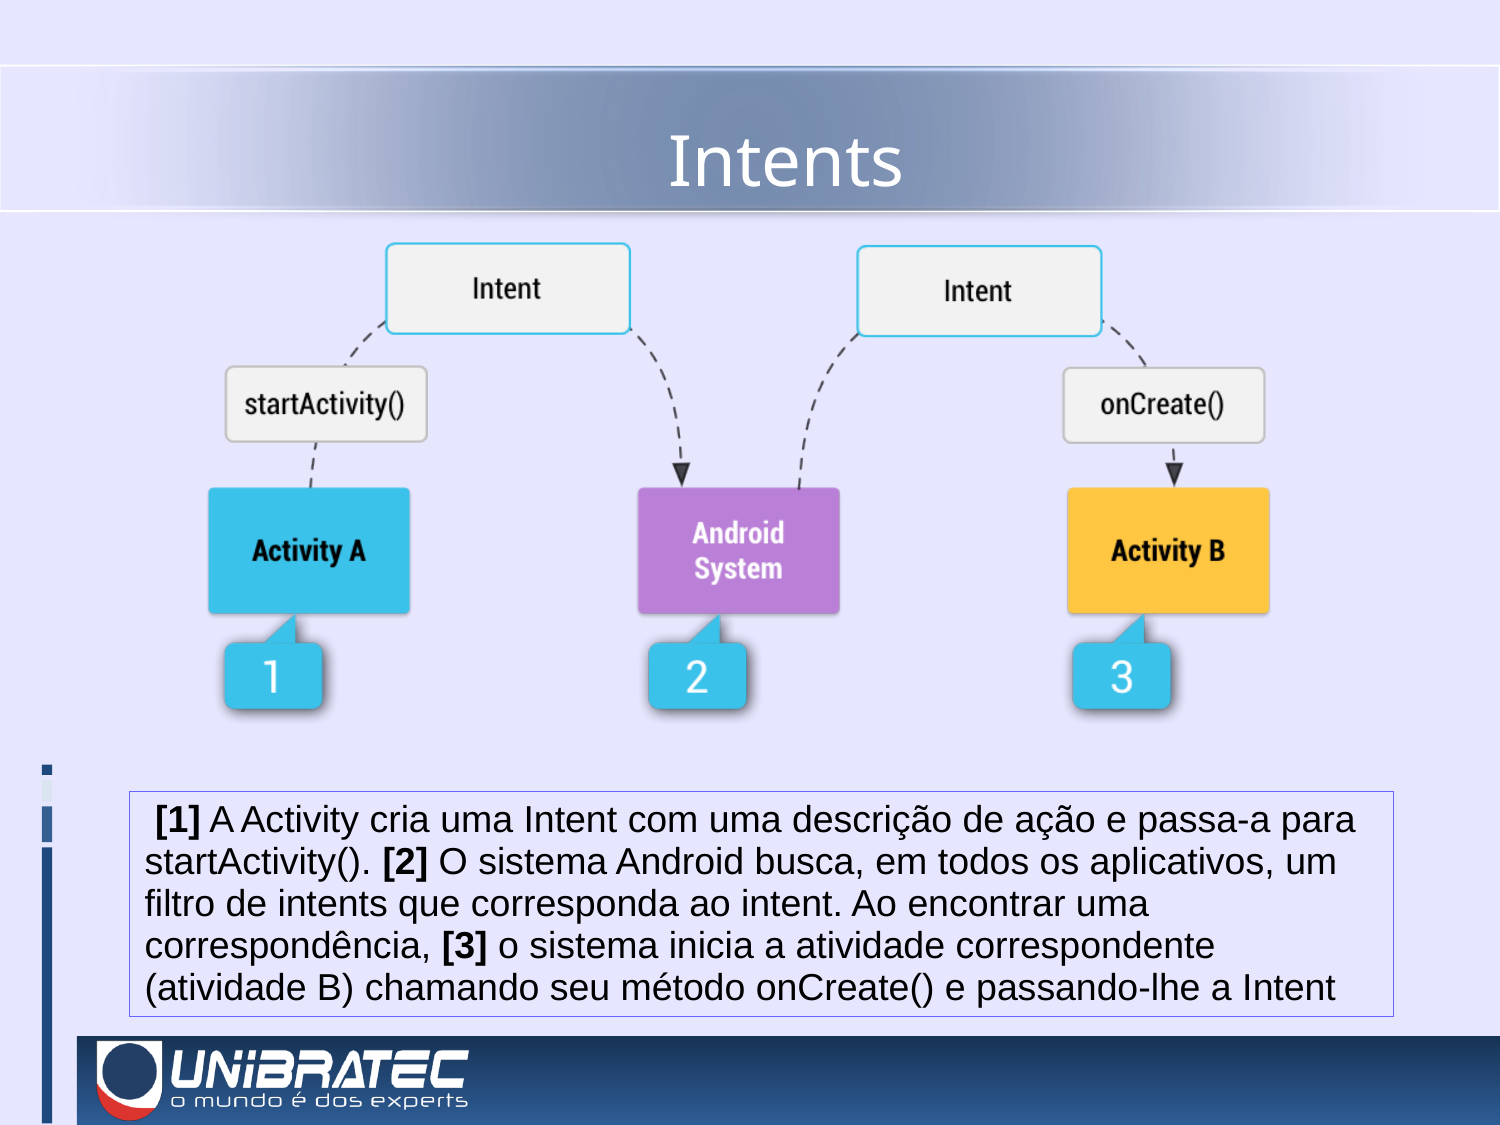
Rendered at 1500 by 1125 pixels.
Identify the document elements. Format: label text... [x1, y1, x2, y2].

picture [200, 236, 1276, 733]
picture [96, 1040, 469, 1121]
title Intents [150, 84, 1424, 233]
picture [0, 58, 1500, 227]
text_box [1] A Activity cria uma Intent com uma descrição de ação e passa-a para startActivity(). [2] O sistema Android busca, em todos os aplicativos, um filtro de intents que corresponda ao intent. Ao encontrar uma correspondência, [3] o sistema inicia a atividade correspondente (atividade B) chamando seu método onCreate() e passando-lhe a Intent [129, 791, 1394, 1017]
